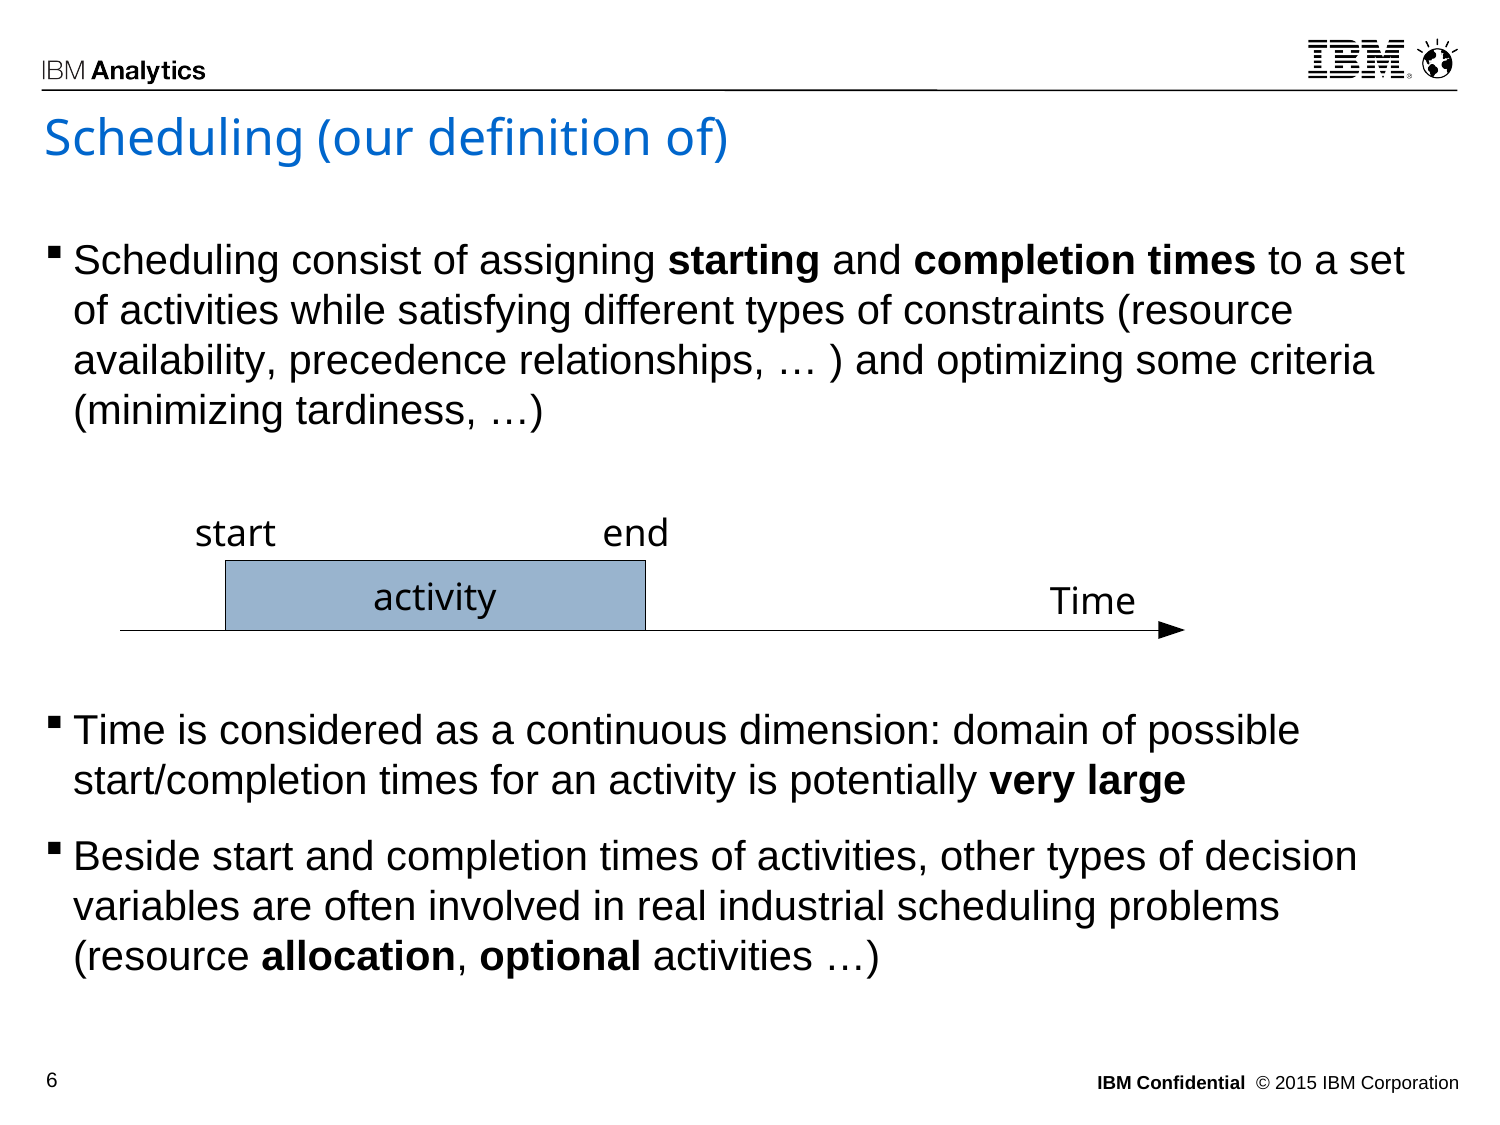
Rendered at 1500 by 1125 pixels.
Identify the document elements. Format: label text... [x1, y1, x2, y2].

picture [1294, 24, 1469, 91]
text_box end [587, 501, 680, 562]
text_box Time [1035, 570, 1149, 630]
text_box activity [225, 560, 646, 631]
title Scheduling (our definition of) [29, 97, 1500, 203]
list Scheduling consist of assigning starting and completion times to a set of activities while satisfying different types of constraints (resource availability, precedence relationships, … ) and optimizing some criteria (minimizing tardiness, …) Time is considered as a continuous dimension: domain of possible start/completion times for an activity is potentially very large Beside start and completion times of activities, other types of decision variables are often involved in real industrial scheduling problems (resource allocation, optional activities …) [29, 224, 1426, 1066]
text_box start [180, 501, 285, 562]
picture [24, 42, 224, 99]
